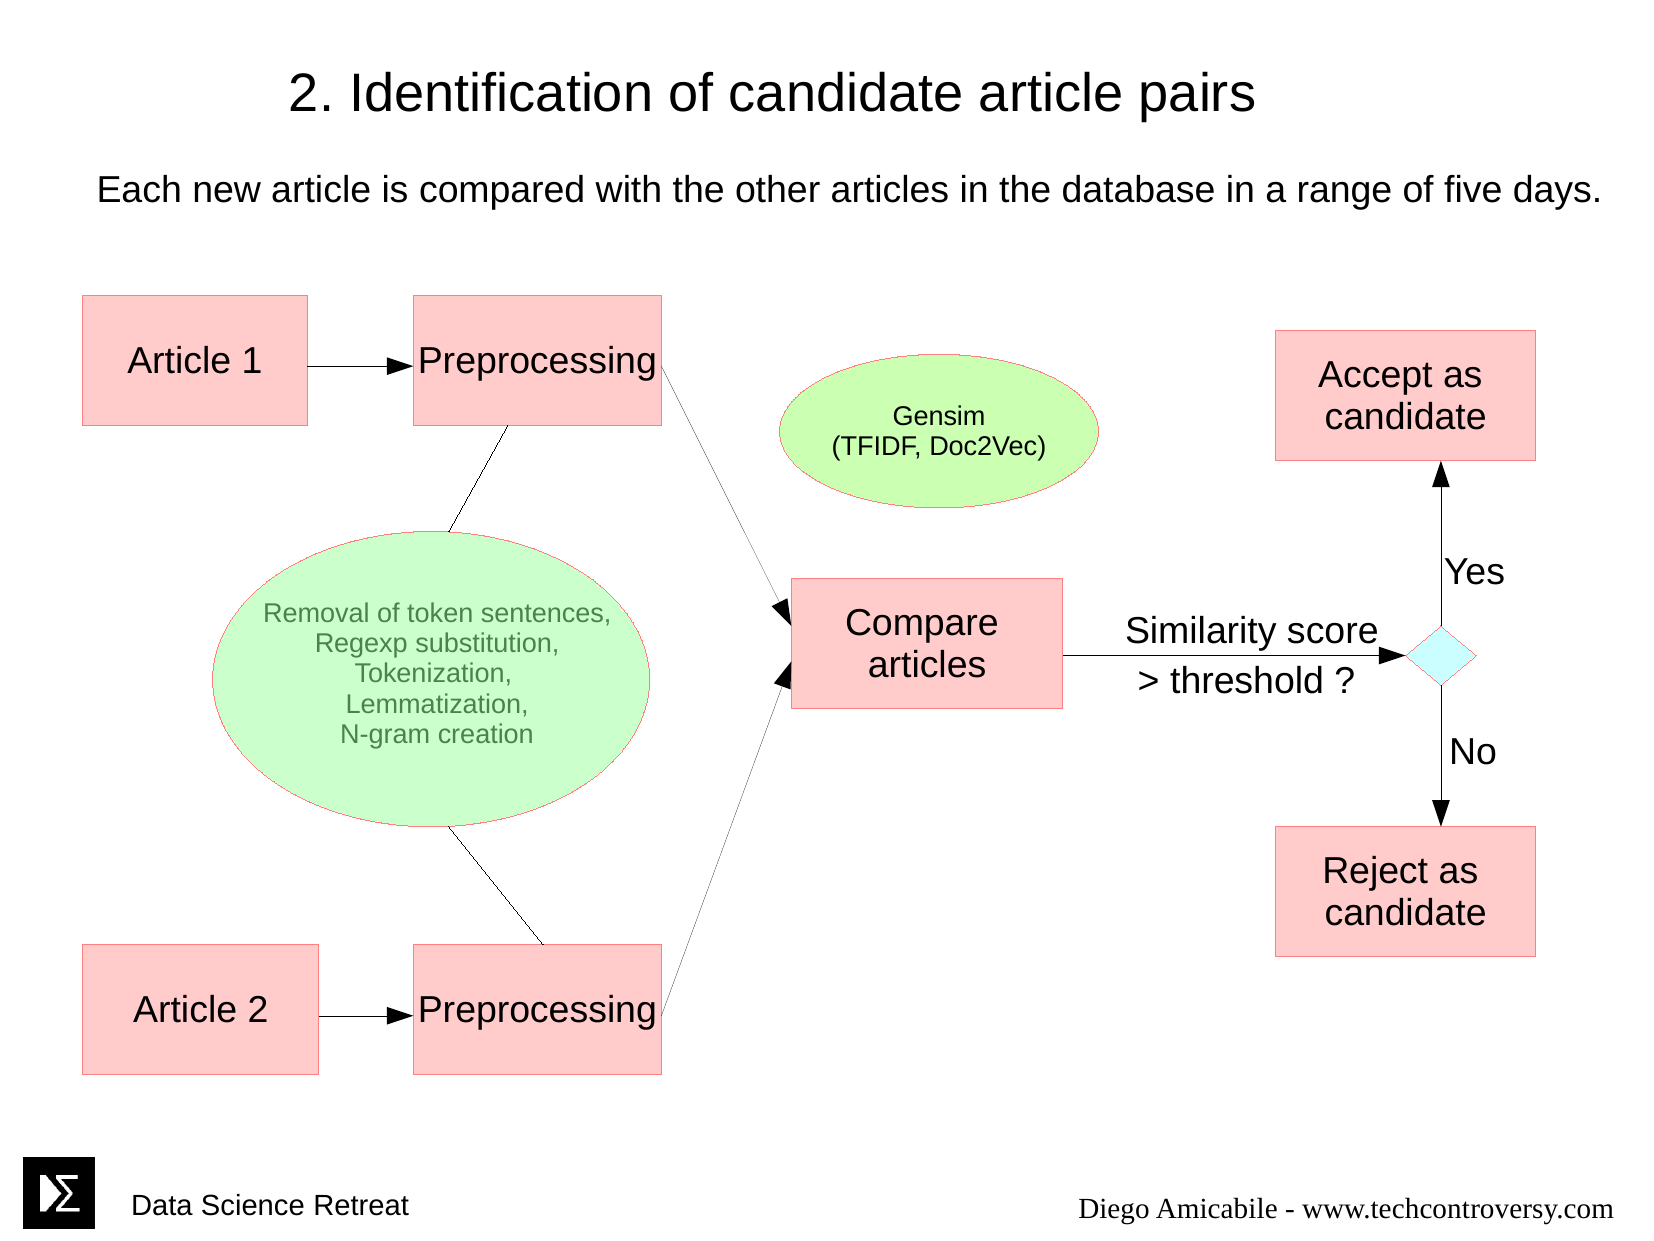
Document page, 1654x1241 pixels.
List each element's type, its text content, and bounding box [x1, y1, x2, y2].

text_box Each new article is compared with the other articles in the database in a range of five days. [81, 161, 1619, 260]
text_box Gensim (TFIDF, Doc2Vec) [779, 354, 1099, 508]
text_box Article 1 [82, 295, 308, 426]
text_box [212, 531, 650, 827]
text_box Compare articles [791, 578, 1063, 709]
text_box 2. Identification of candidate article pairs [274, 54, 1288, 130]
text_box Preprocessing [413, 295, 662, 426]
picture [23, 1157, 95, 1229]
text_box Article 2 [82, 944, 319, 1075]
text_box Accept as candidate [1275, 330, 1536, 461]
text_box Reject as candidate [1275, 826, 1536, 957]
text_box > threshold ? [1122, 651, 1371, 709]
text_box [1406, 625, 1477, 686]
text_box No [1434, 722, 1512, 780]
text_box Similarity score [1110, 602, 1394, 660]
text_box Preprocessing [413, 944, 662, 1075]
text_box Yes [1429, 543, 1520, 601]
text_box Removal of token sentences, Regexp substitution, Tokenization, Lemmatization, N-gram creation [236, 729, 638, 849]
